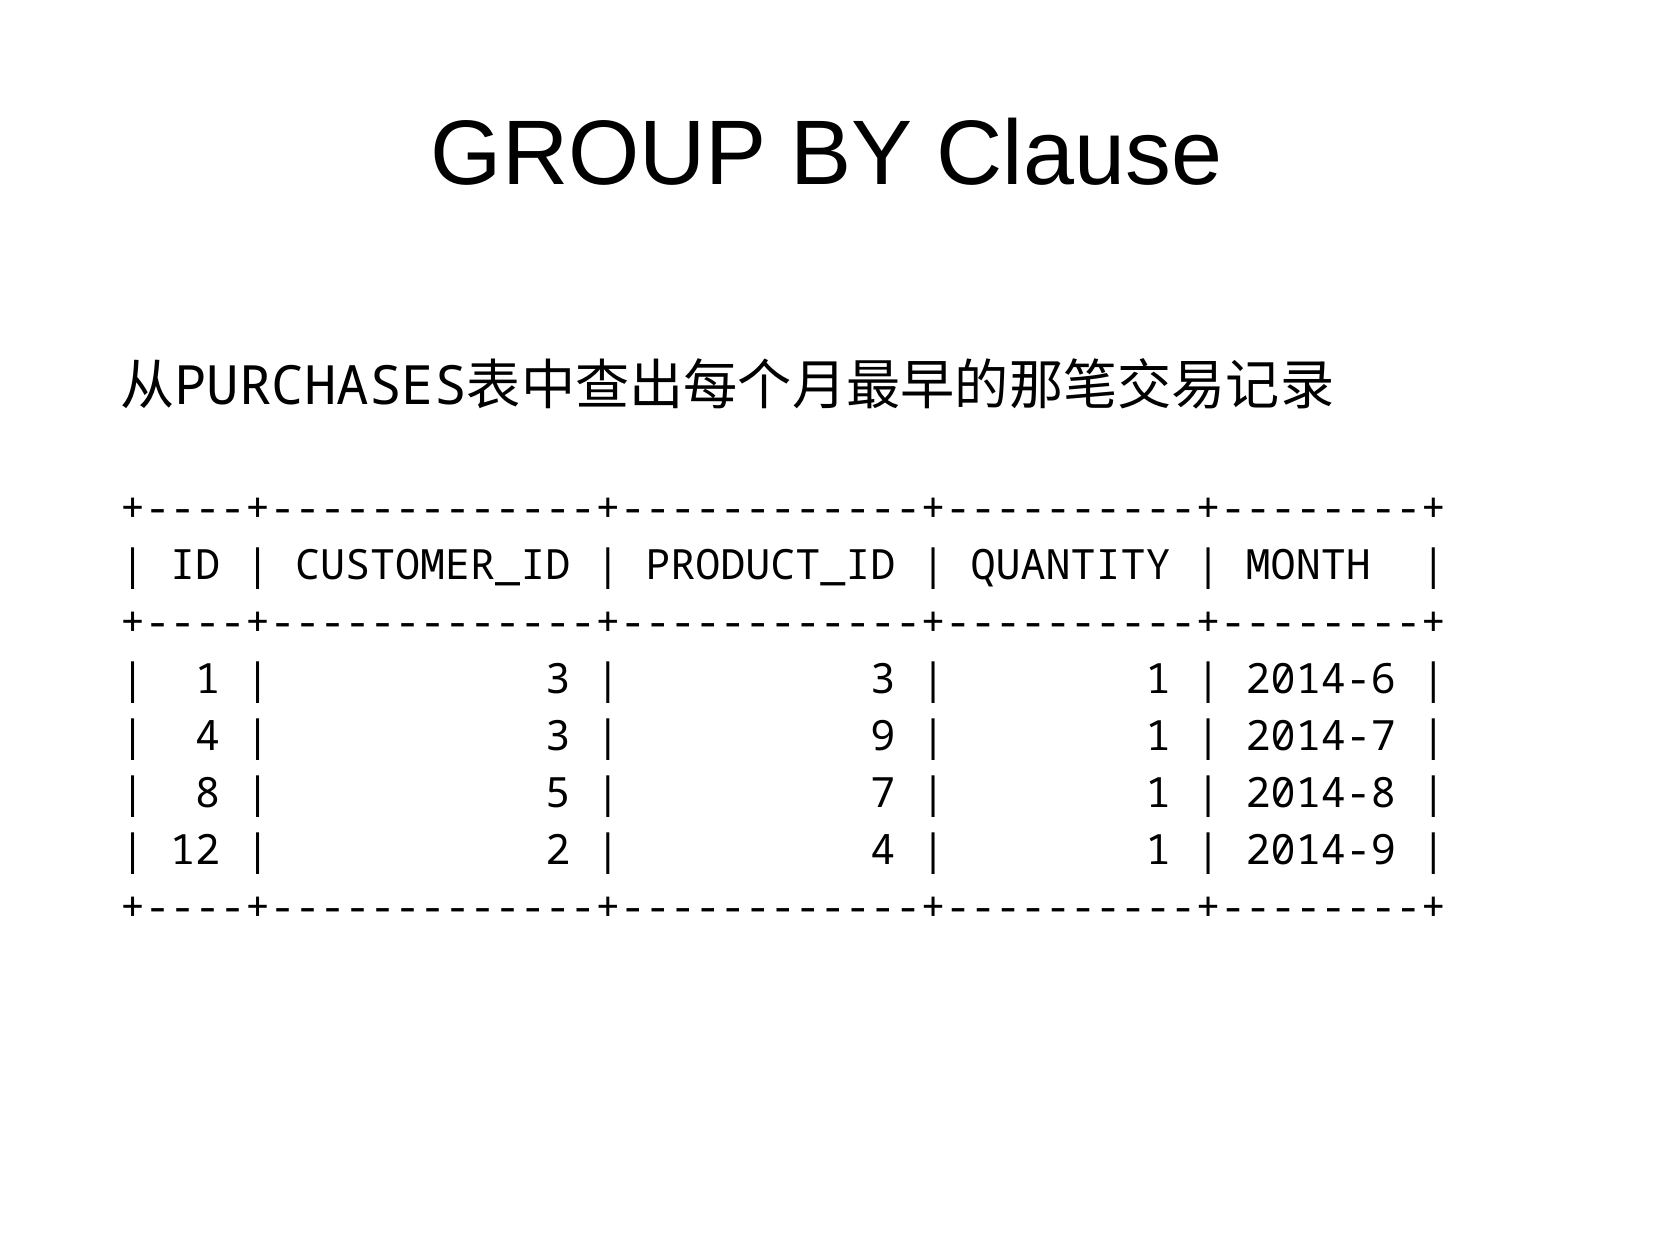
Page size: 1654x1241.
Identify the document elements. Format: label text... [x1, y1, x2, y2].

subtitle 从PURCHASES表中查出每个月最早的那笔交易记录 +----+-------------+------------+----------+--------+ | ID | CUSTOMER_ID | PRODUCT_ID | QUANTITY | MONTH | +----+-------------+------------+----------+--------+ | 1 | 3 | 3 | 1 | 2014-6 | | 4 | 3 | 9 | 1 | 2014-7 | | 8 | 5 | 7 | 1 | 2014-8 | | 12 | 2 | 4 | 1 | 2014-9 | +----+-------------+------------+----------+--------+ [120, 329, 1546, 945]
title GROUP BY Clause [82, 49, 1571, 257]
